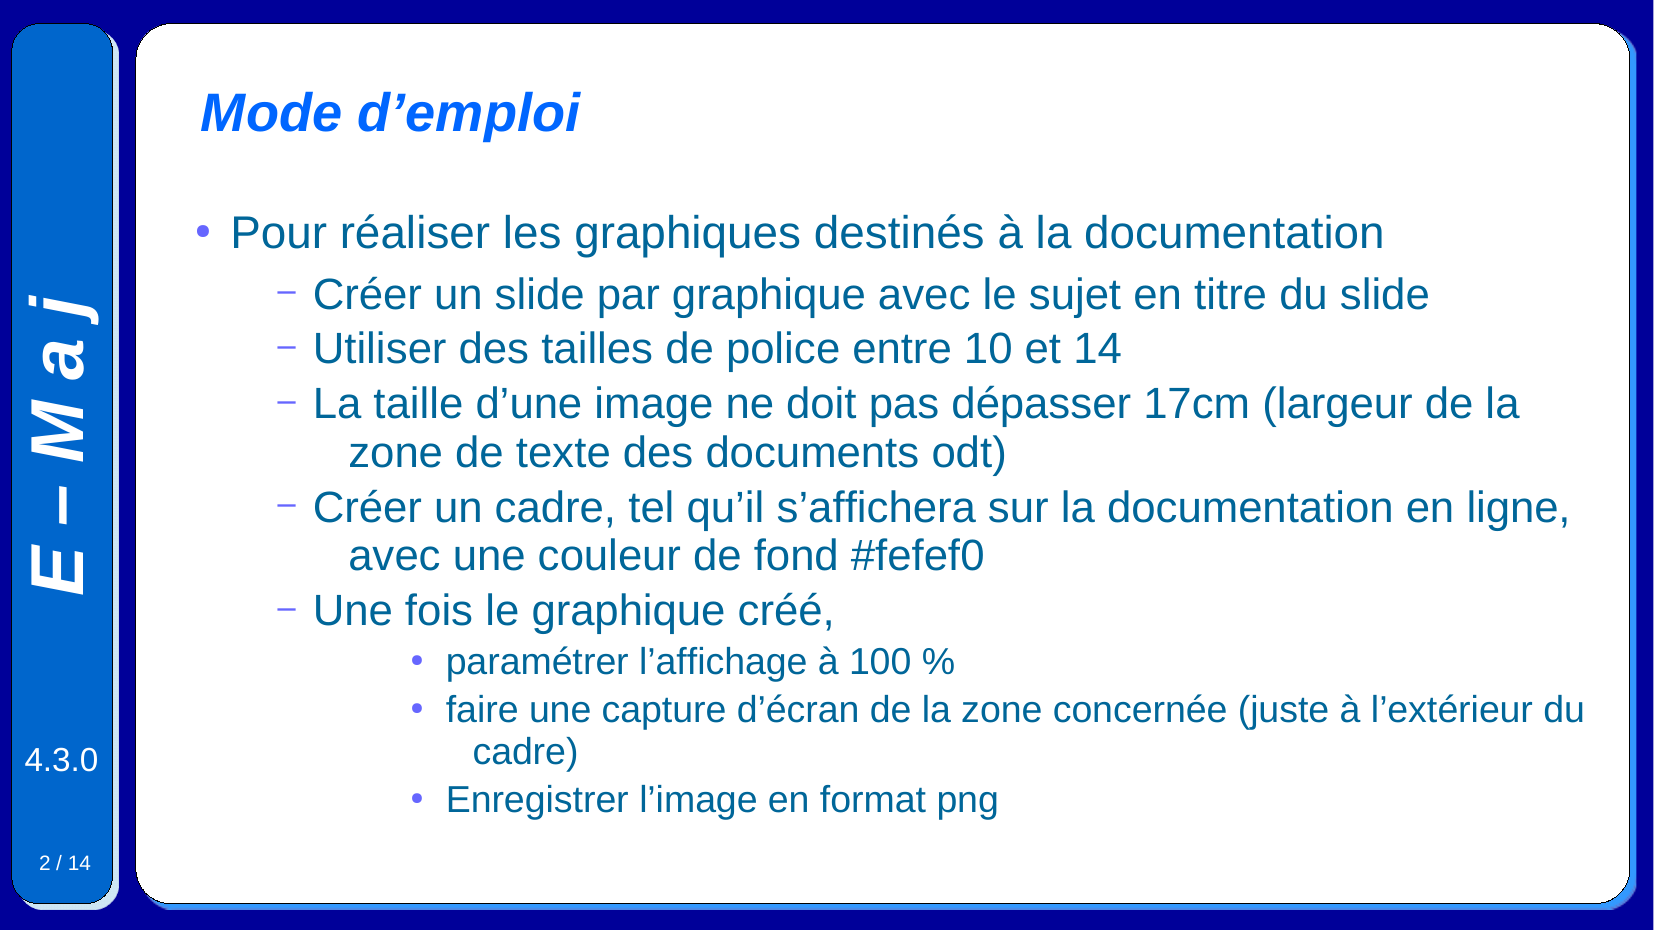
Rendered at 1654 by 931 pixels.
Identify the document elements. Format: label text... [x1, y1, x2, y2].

list Pour réaliser les graphiques destinés à la documentation Créer un slide par graphique avec le sujet en titre du slide Utiliser des tailles de police entre 10 et 14 La taille d’une image ne doit pas dépasser 17cm (largeur de la zone de texte des documents odt) Créer un cadre, tel qu’il s’affichera sur la documentation en ligne, avec une couleur de fond #fefef0 Une fois le graphique créé, paramétrer l’affichage à 100 % faire une capture d’écran de la zone concernée (juste à l’extérieur du cadre) Enregistrer l’image en format png [177, 206, 1587, 827]
title Mode d’emploi [200, 34, 1575, 191]
